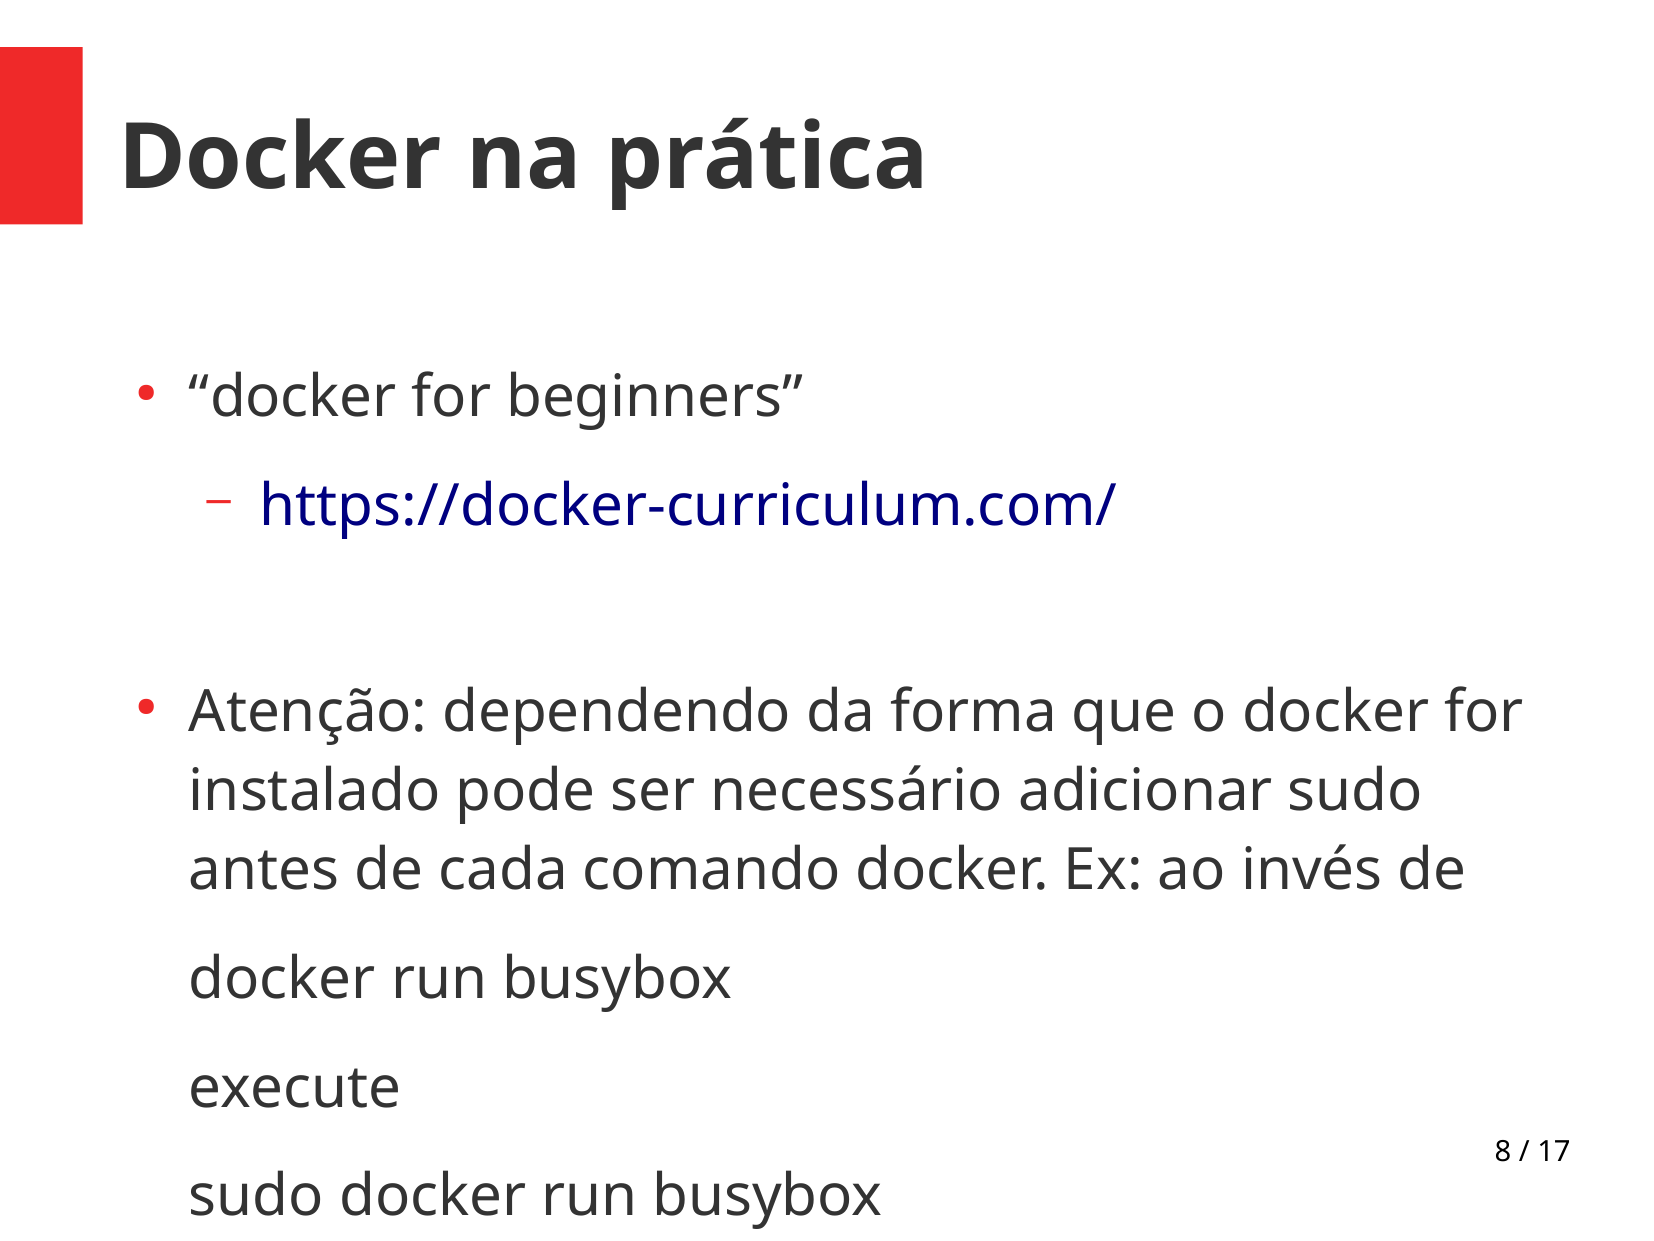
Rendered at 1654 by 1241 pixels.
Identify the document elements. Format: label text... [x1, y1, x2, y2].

list “docker for beginners” https://docker-curriculum.com/ Atenção: dependendo da forma que o docker for instalado pode ser necessário adicionar sudo antes de cada comando docker. Ex: ao invés de docker run busybox execute sudo docker run busybox [118, 354, 1536, 1074]
title Docker na prática [118, 49, 1571, 257]
